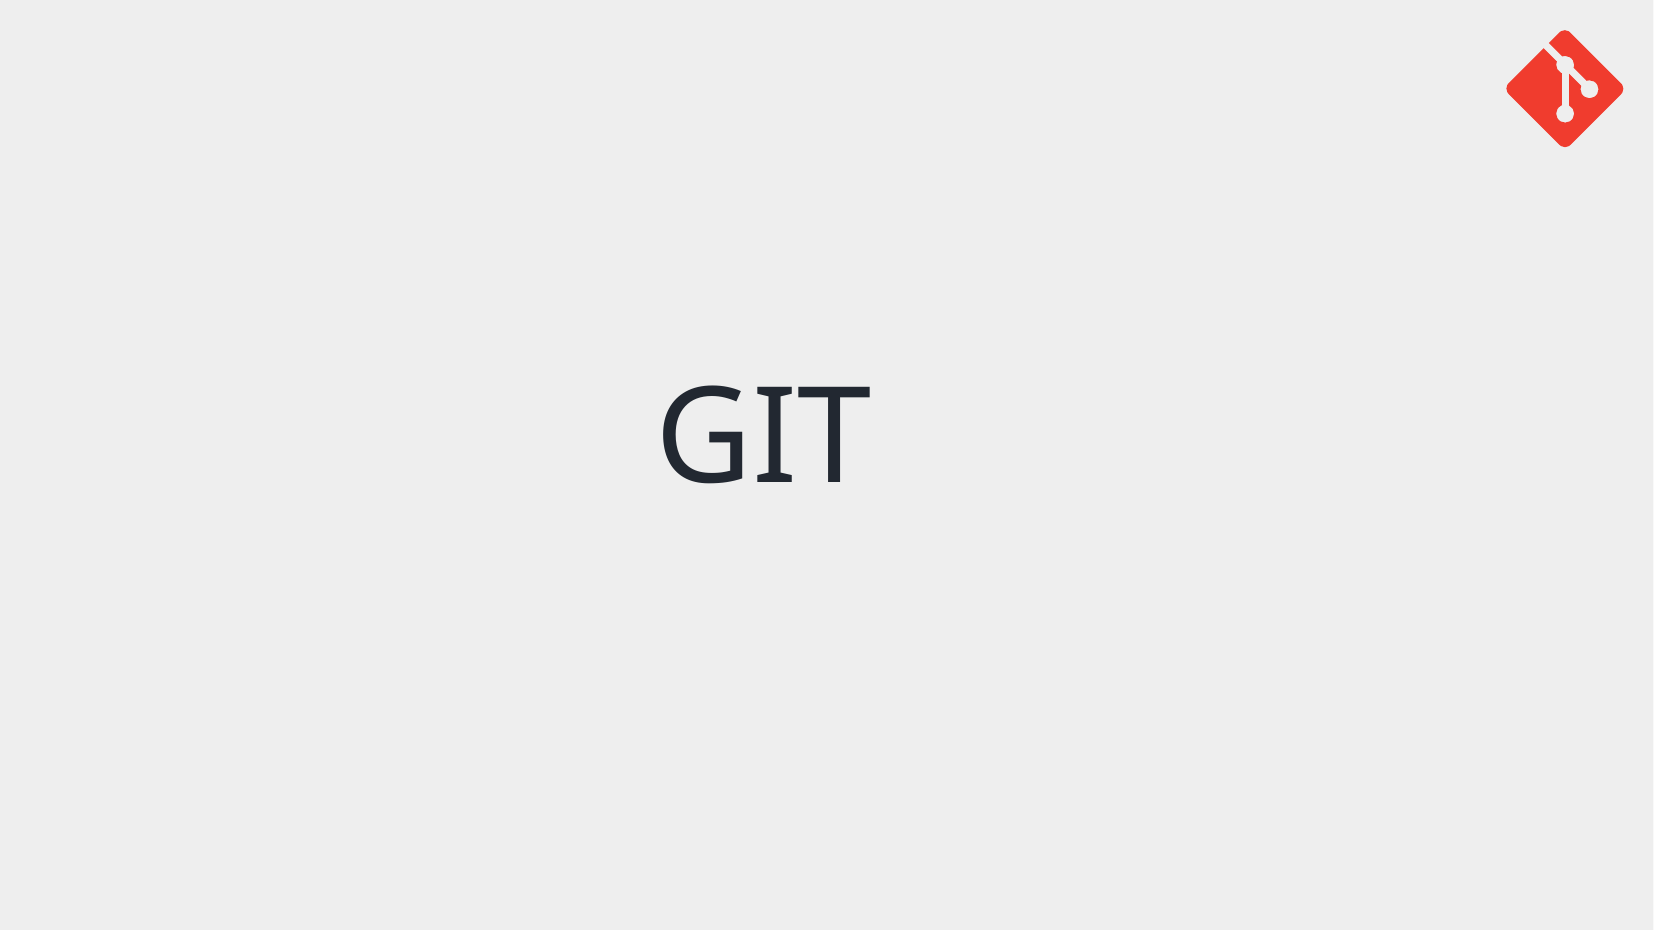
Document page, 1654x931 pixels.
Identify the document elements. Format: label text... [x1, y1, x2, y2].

picture [1505, 29, 1625, 148]
title GIT [655, 265, 1654, 596]
